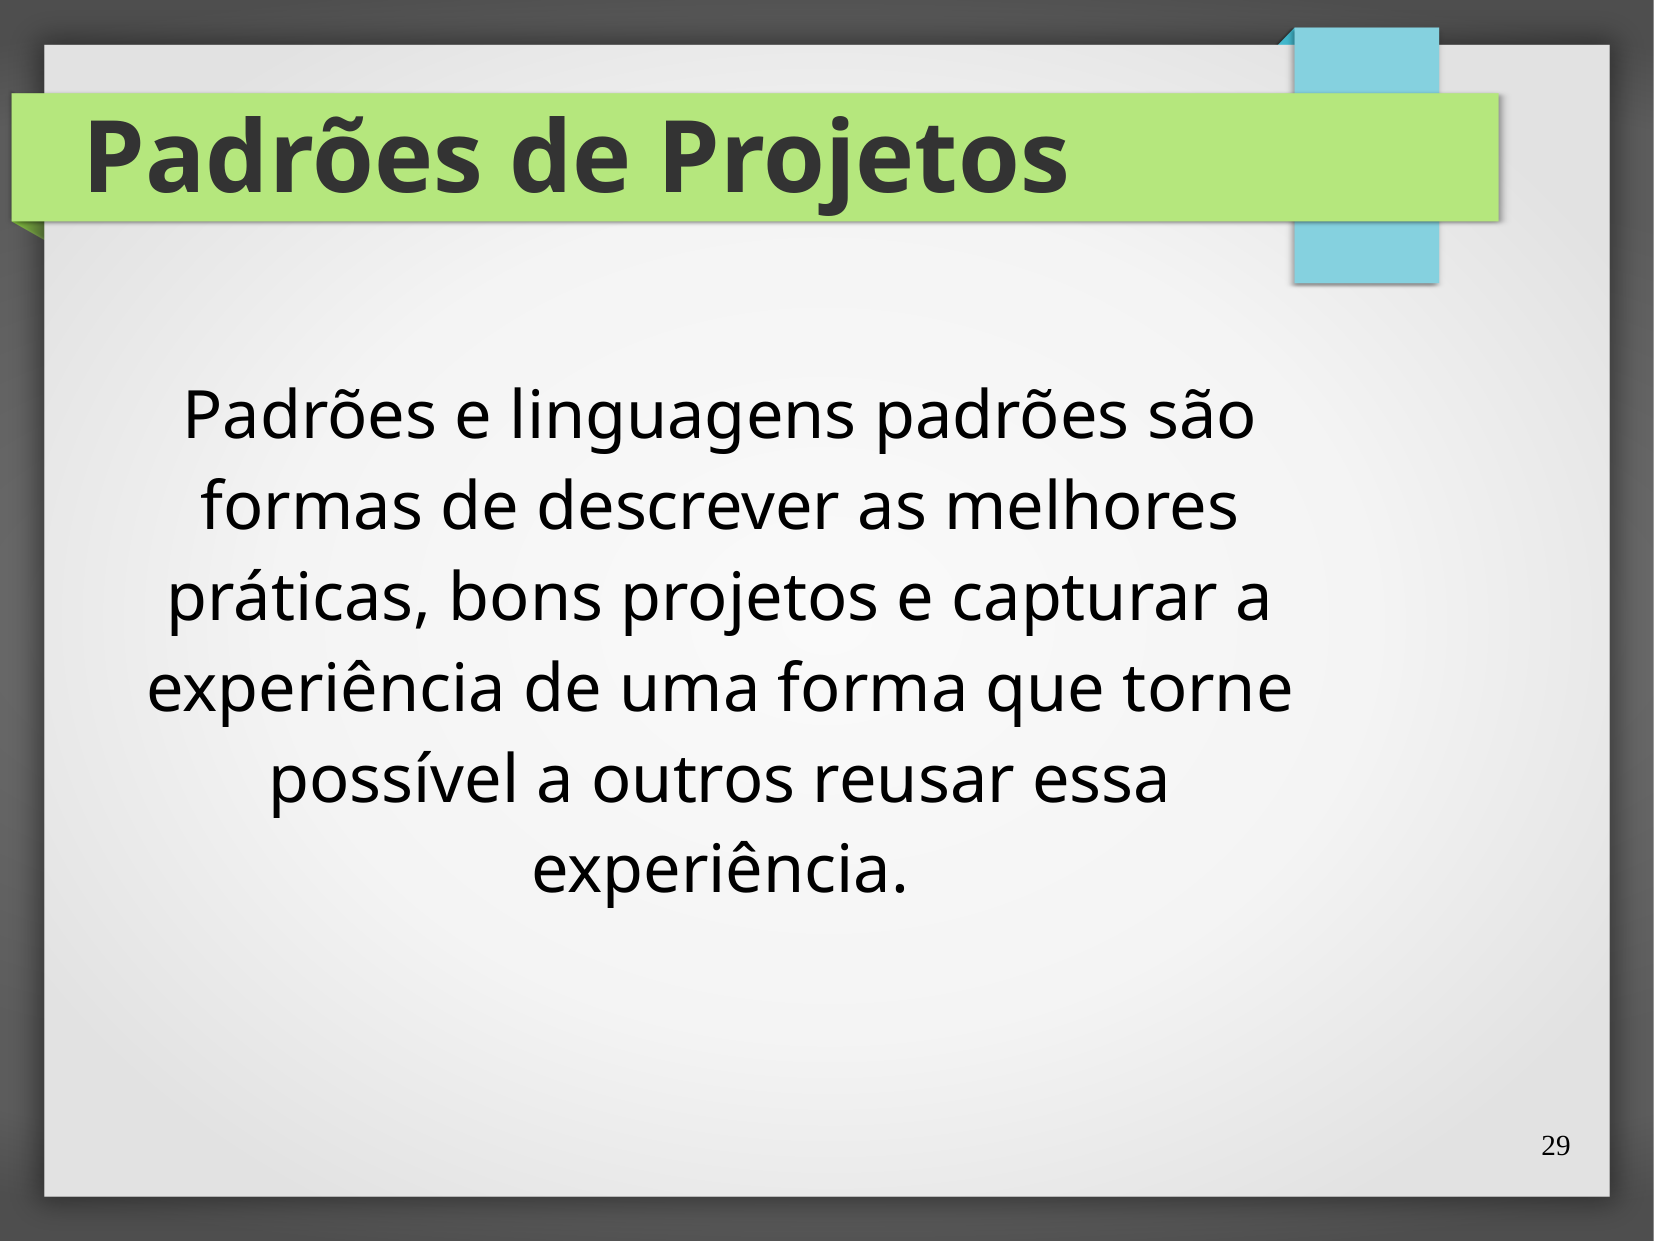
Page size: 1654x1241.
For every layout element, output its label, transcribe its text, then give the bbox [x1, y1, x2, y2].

picture [0, 0, 1654, 1241]
subtitle Padrões e linguagens padrões são formas de descrever as melhores práticas, bons projetos e capturar a experiência de uma forma que torne possível a outros reusar essa experiência. [129, 263, 1312, 1017]
title Padrões de Projetos [82, 37, 1264, 270]
